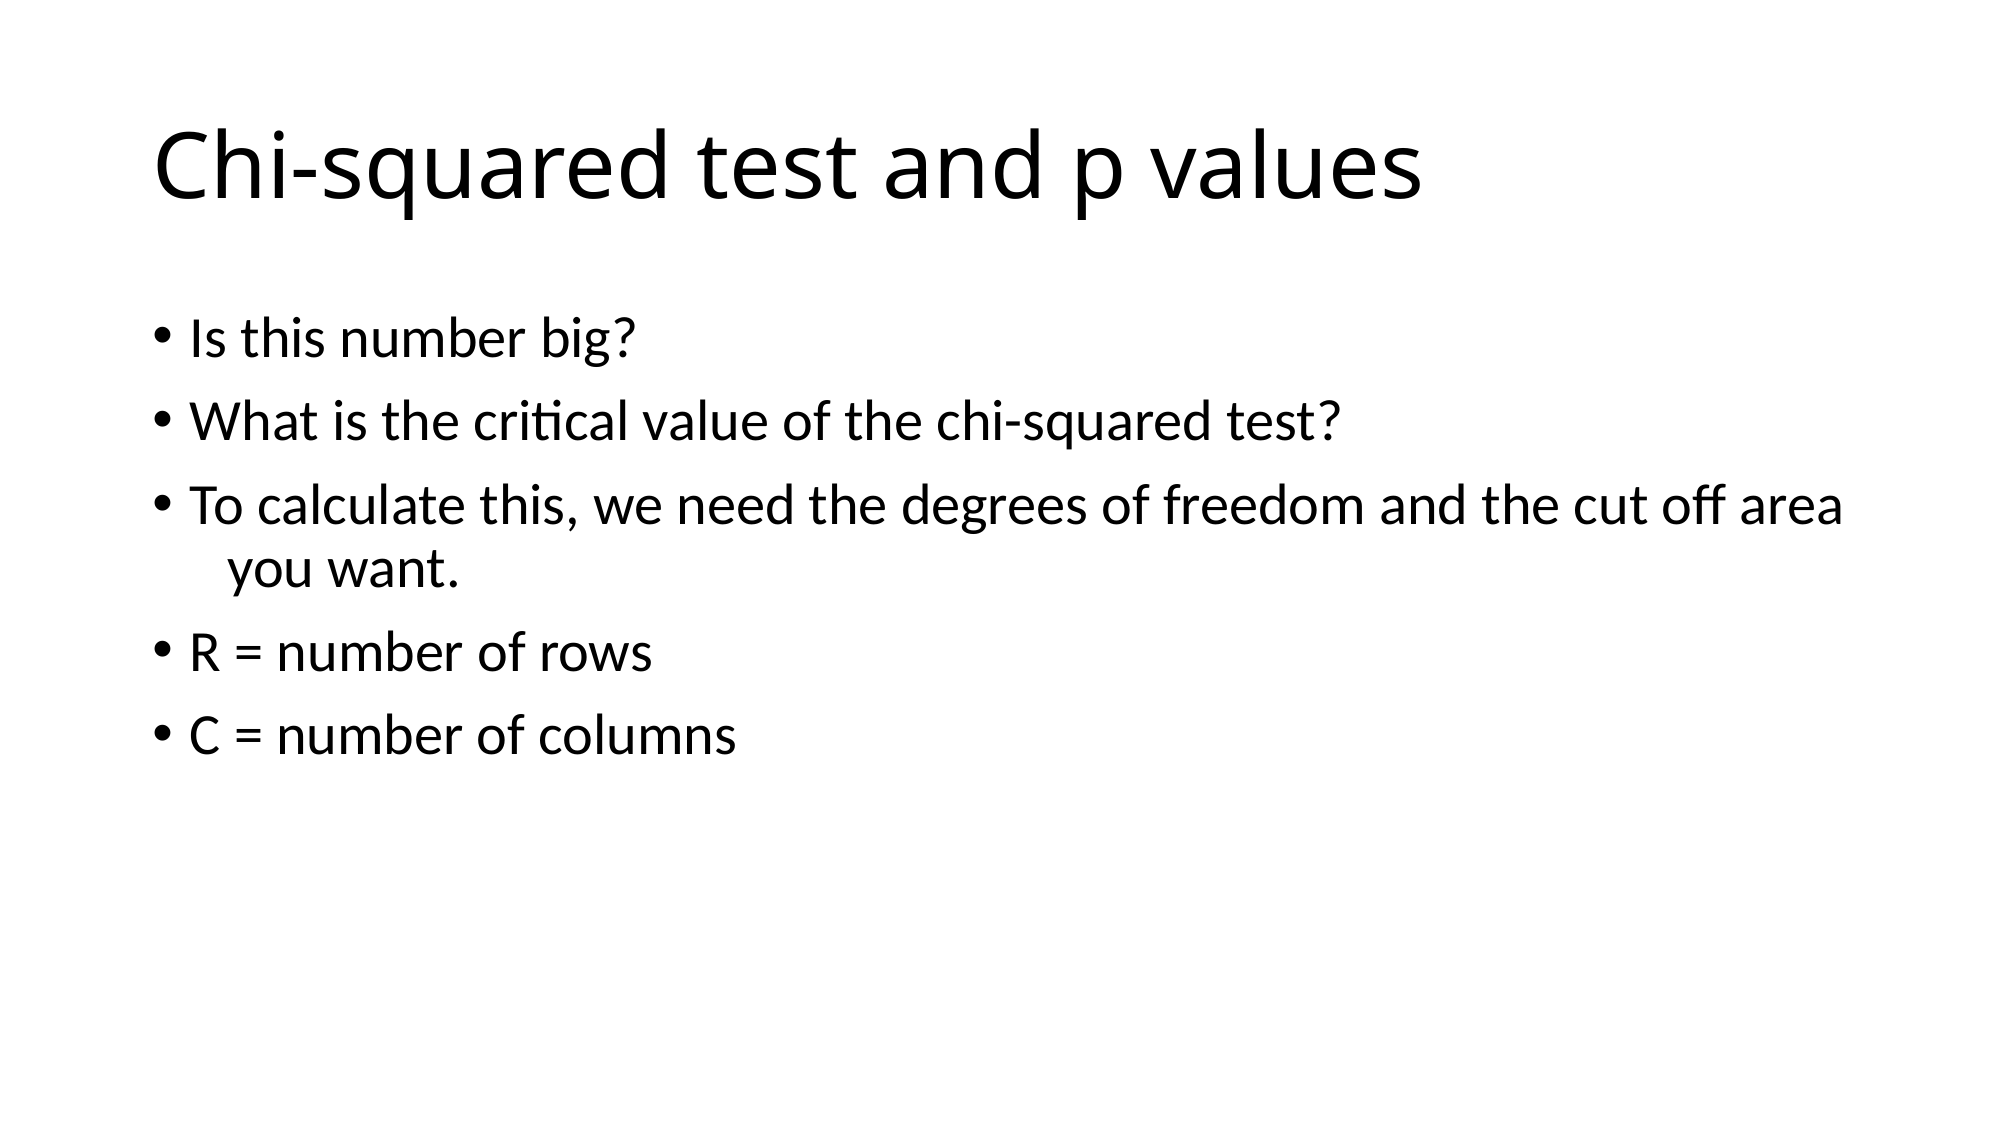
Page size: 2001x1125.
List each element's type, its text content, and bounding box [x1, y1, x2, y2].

list Is this number big? What is the critical value of the chi-squared test? To calculate this, we need the degrees of freedom and the cut off area you want. R = number of rows C = number of columns [137, 299, 1863, 1014]
title Chi-squared test and p values [137, 59, 1863, 278]
